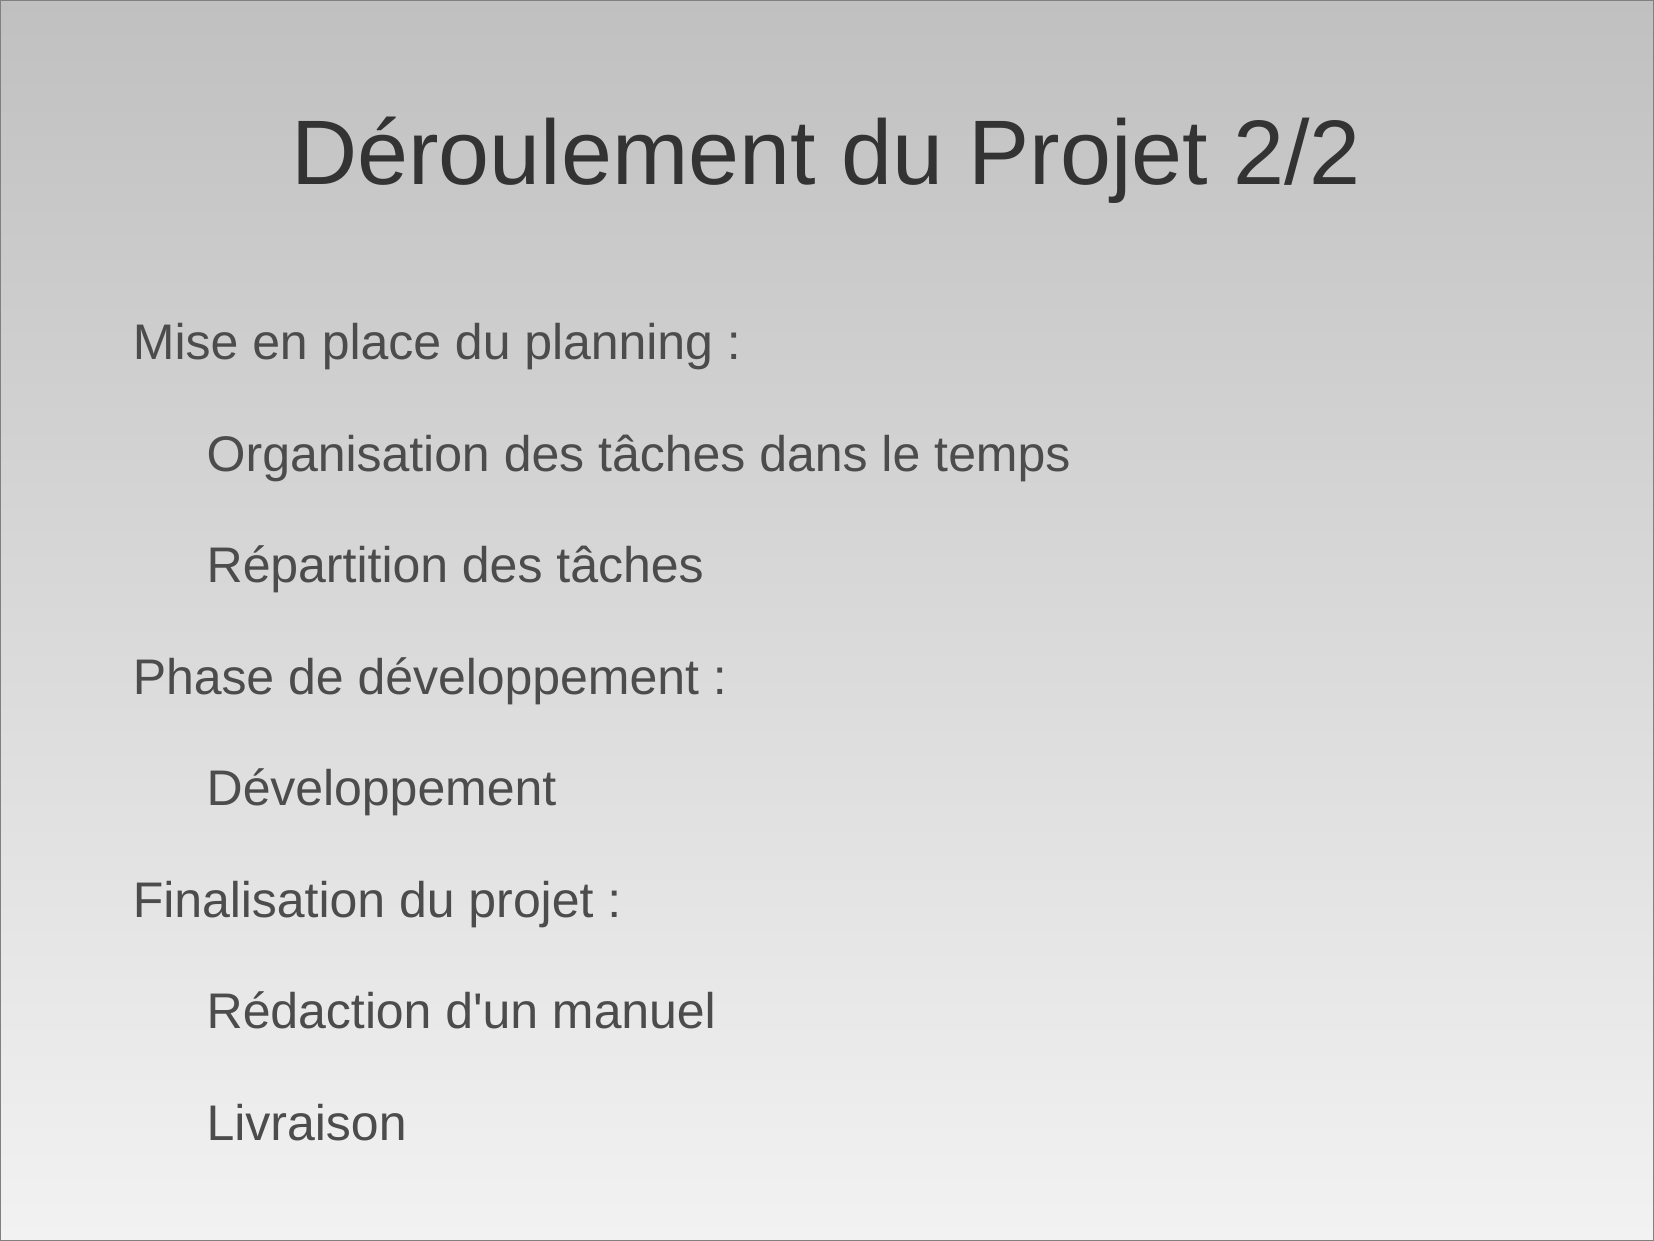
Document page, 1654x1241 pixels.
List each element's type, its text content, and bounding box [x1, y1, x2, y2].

title Déroulement du Projet 2/2 [82, 49, 1571, 257]
text_box Mise en place du planning : Organisation des tâches dans le temps Répartition des tâches Phase de développement : Développement Finalisation du projet : Rédaction d'un manuel Livraison [118, 307, 1536, 1159]
